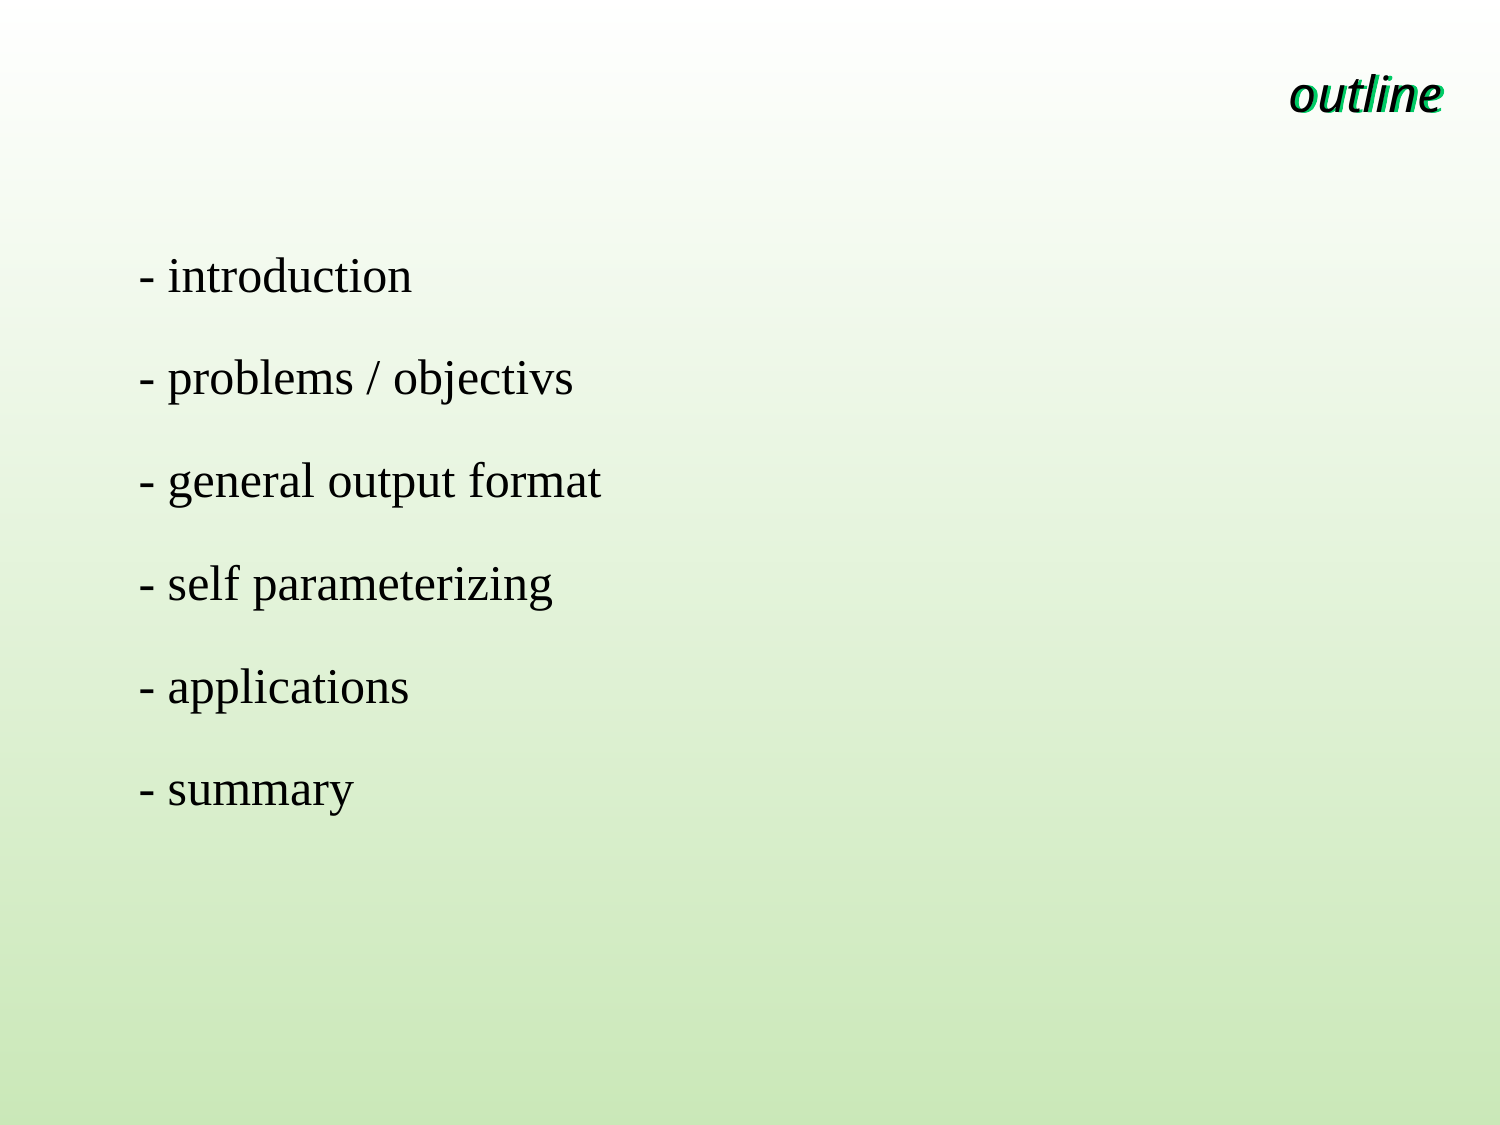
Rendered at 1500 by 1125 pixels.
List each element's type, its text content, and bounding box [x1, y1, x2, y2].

text_box - introduction - problems / objectivs - general output format - self parameterizing - applications - summary [123, 243, 707, 876]
title outline [182, 59, 1458, 135]
